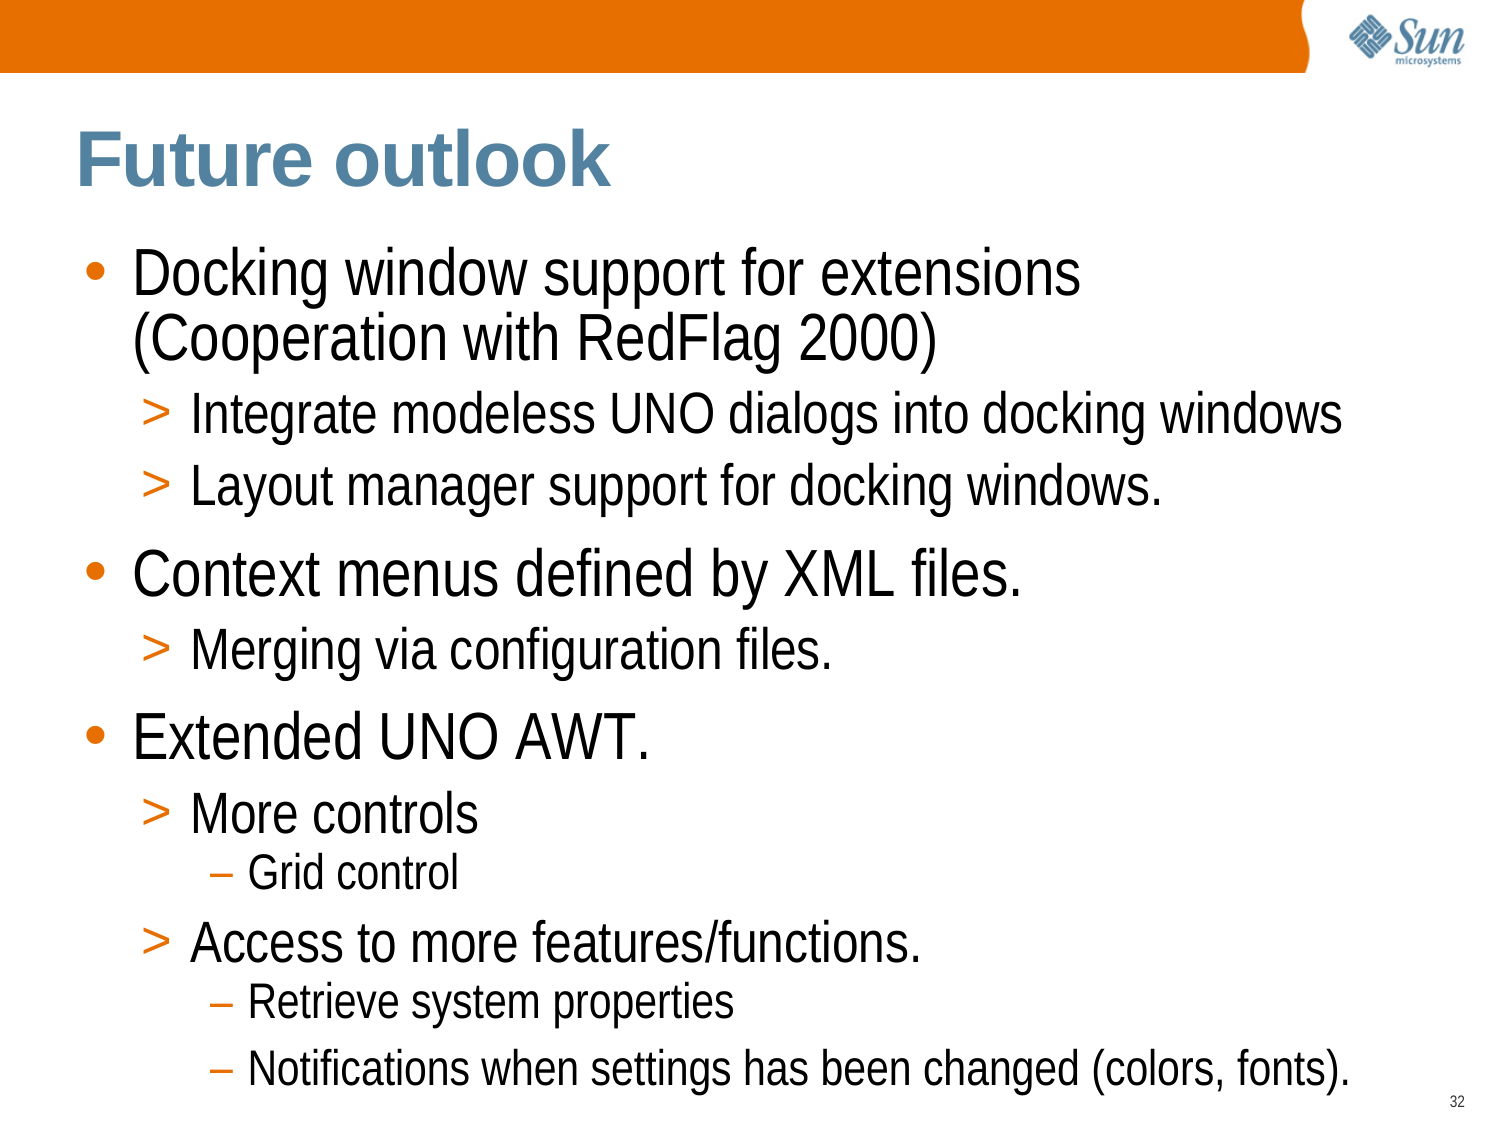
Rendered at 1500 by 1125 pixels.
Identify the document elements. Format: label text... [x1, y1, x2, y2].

title Future outlook [75, 123, 1437, 227]
picture [0, 0, 1500, 73]
list Docking window support for extensions (Cooperation with RedFlag 2000) Integrate modeless UNO dialogs into docking windows Layout manager support for docking windows. Context menus defined by XML files. Merging via configuration files. Extended UNO AWT. More controls Grid control Access to more features/functions. Retrieve system properties Notifications when settings has been changed (colors, fonts). [64, 242, 1401, 1098]
